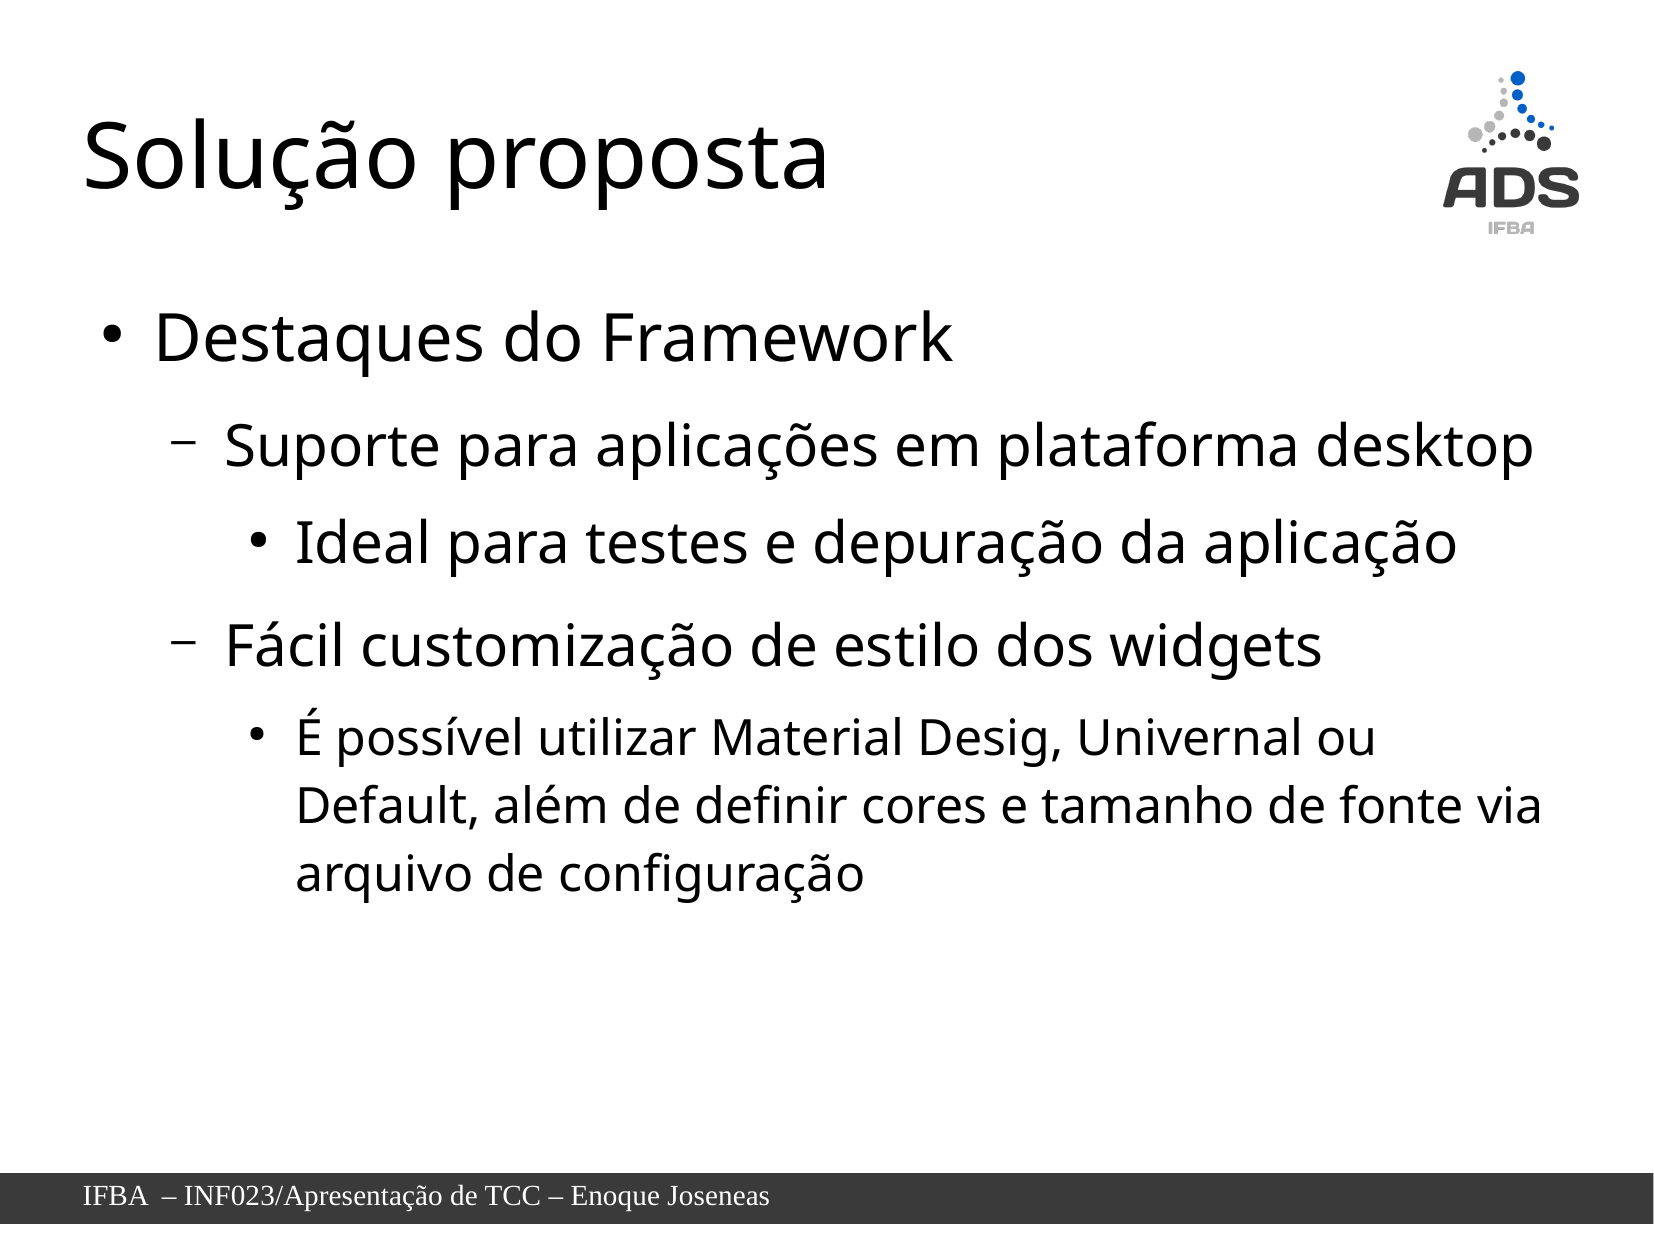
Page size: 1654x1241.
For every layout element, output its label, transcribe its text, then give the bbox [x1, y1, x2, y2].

list Destaques do Framework Suporte para aplicações em plataforma desktop Ideal para testes e depuração da aplicação Fácil customização de estilo dos widgets É possível utilizar Material Desig, Univernal ou Default, além de definir cores e tamanho de fonte via arquivo de configuração [82, 290, 1571, 1156]
picture [1443, 71, 1579, 234]
title Solução proposta [82, 49, 1426, 257]
